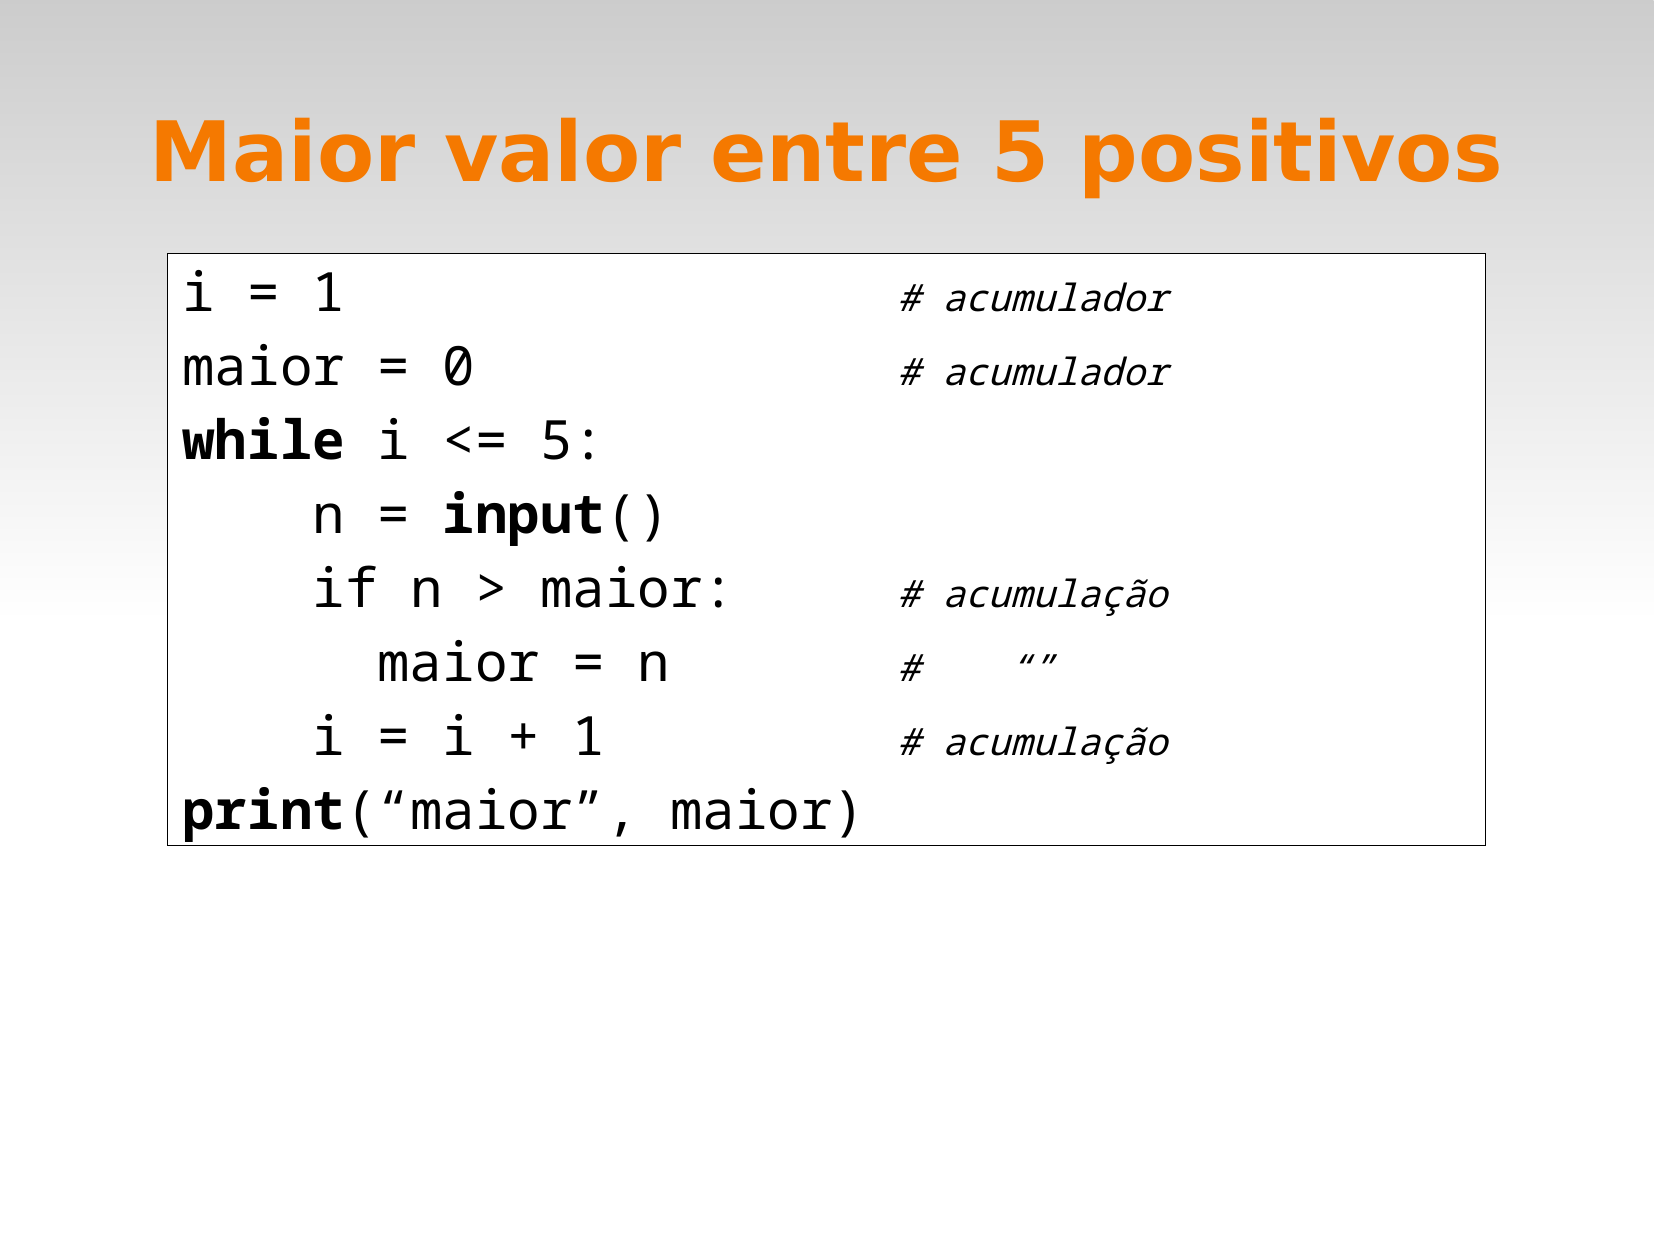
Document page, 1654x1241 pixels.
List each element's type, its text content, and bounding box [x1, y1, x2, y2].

title Maior valor entre 5 positivos [82, 49, 1571, 257]
text_box i = 1 # acumulador maior = 0 # acumulador while i <= 5: n = input() if n > maior: # acumulação maior = n # “” i = i + 1 # acumulação print(“maior”, maior) [167, 297, 1486, 802]
